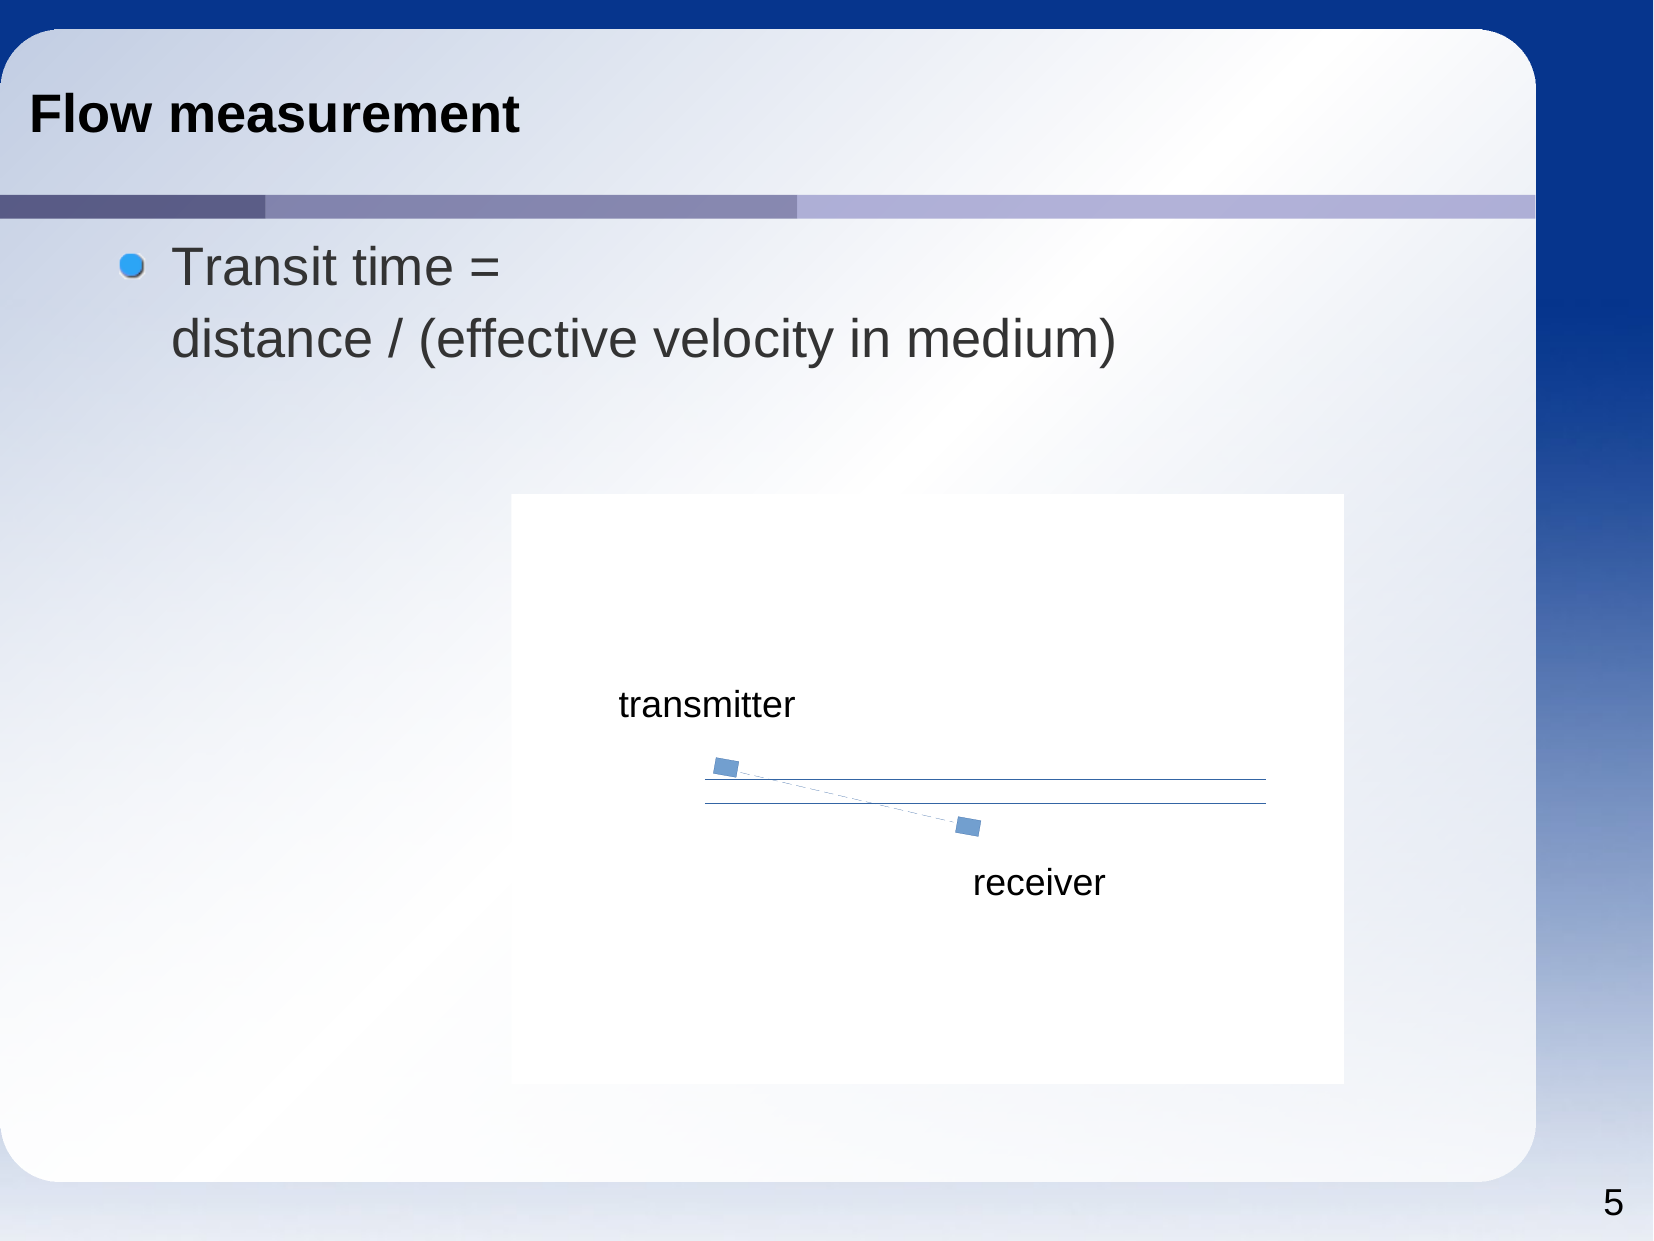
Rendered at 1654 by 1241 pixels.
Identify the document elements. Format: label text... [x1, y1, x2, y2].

title Flow measurement [29, 49, 1506, 178]
list Transit time = distance / (effective velocity in medium) [29, 236, 1178, 434]
chart [511, 493, 1344, 1085]
picture [0, 0, 1654, 1241]
